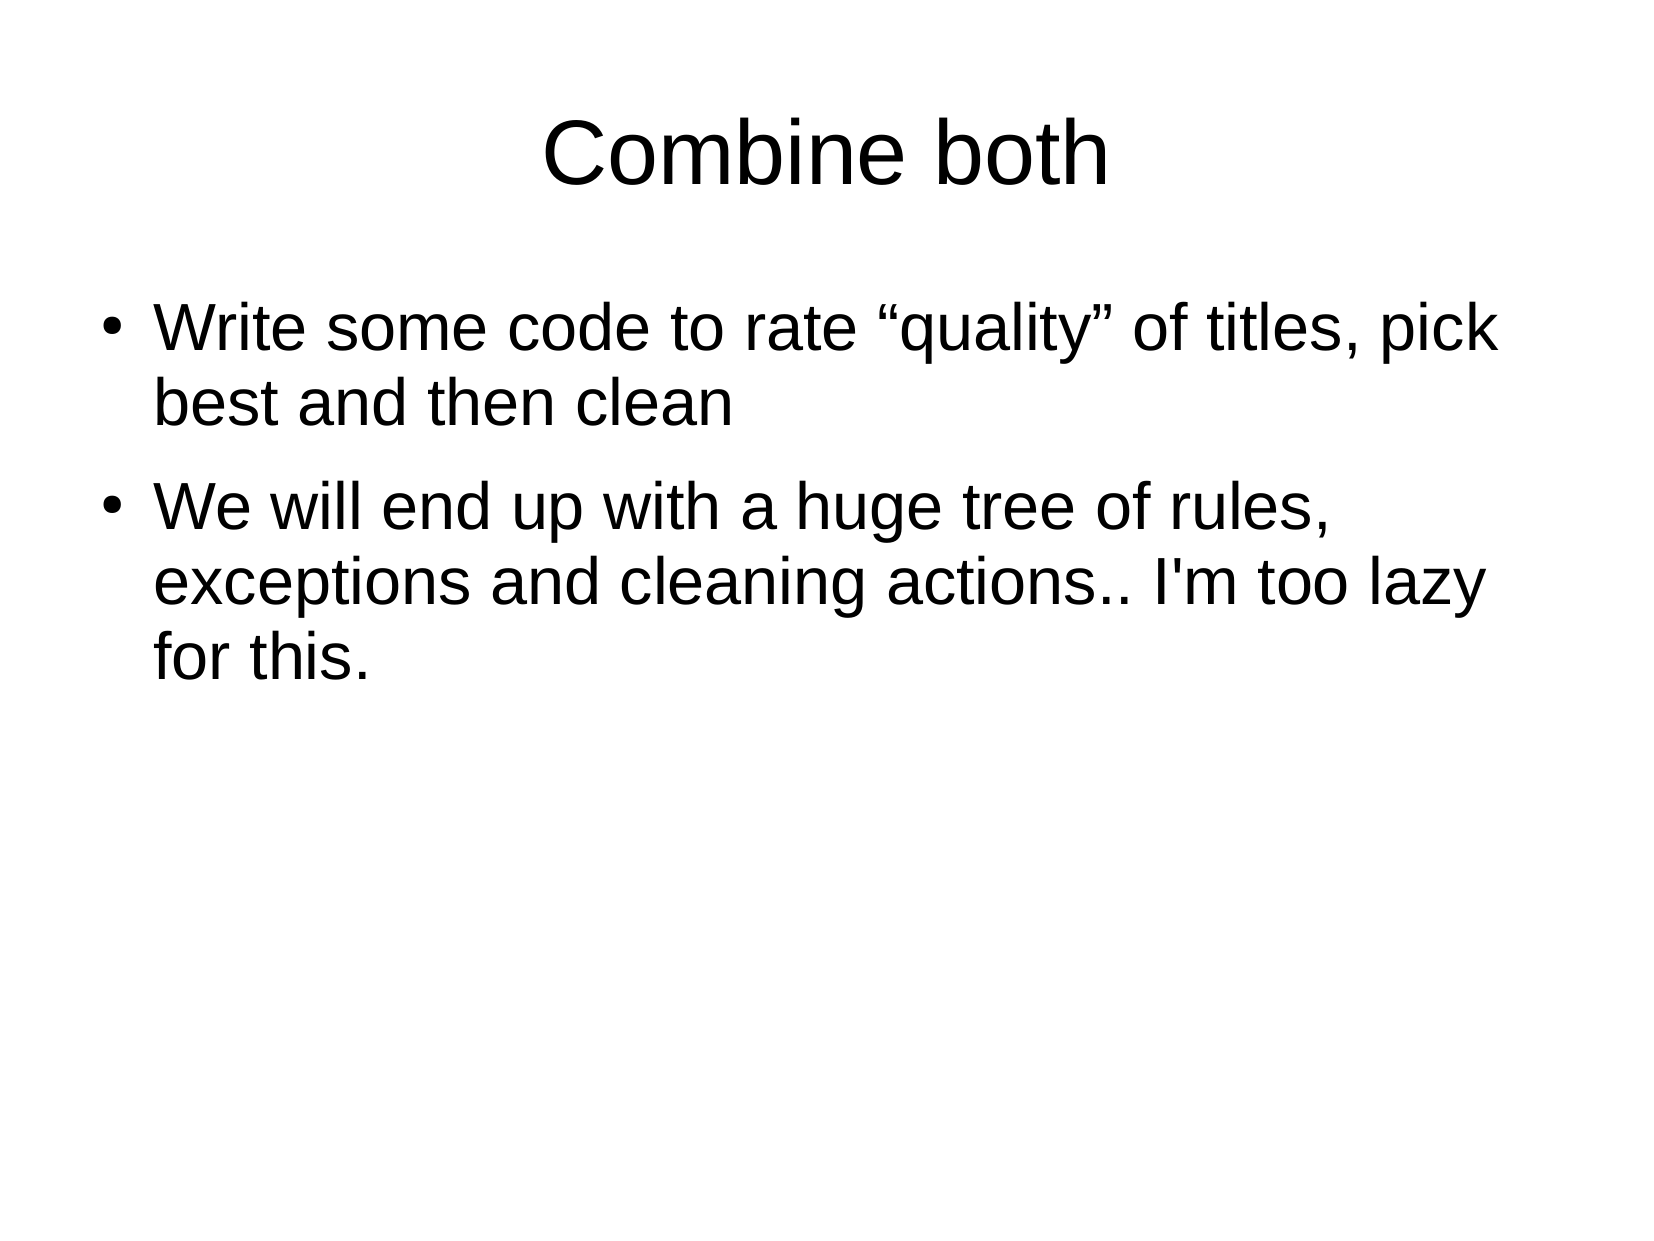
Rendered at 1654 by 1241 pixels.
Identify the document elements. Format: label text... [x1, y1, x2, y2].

list Write some code to rate “quality” of titles, pick best and then clean We will end up with a huge tree of rules, exceptions and cleaning actions.. I'm too lazy for this. [82, 290, 1538, 1010]
title Combine both [82, 49, 1571, 257]
